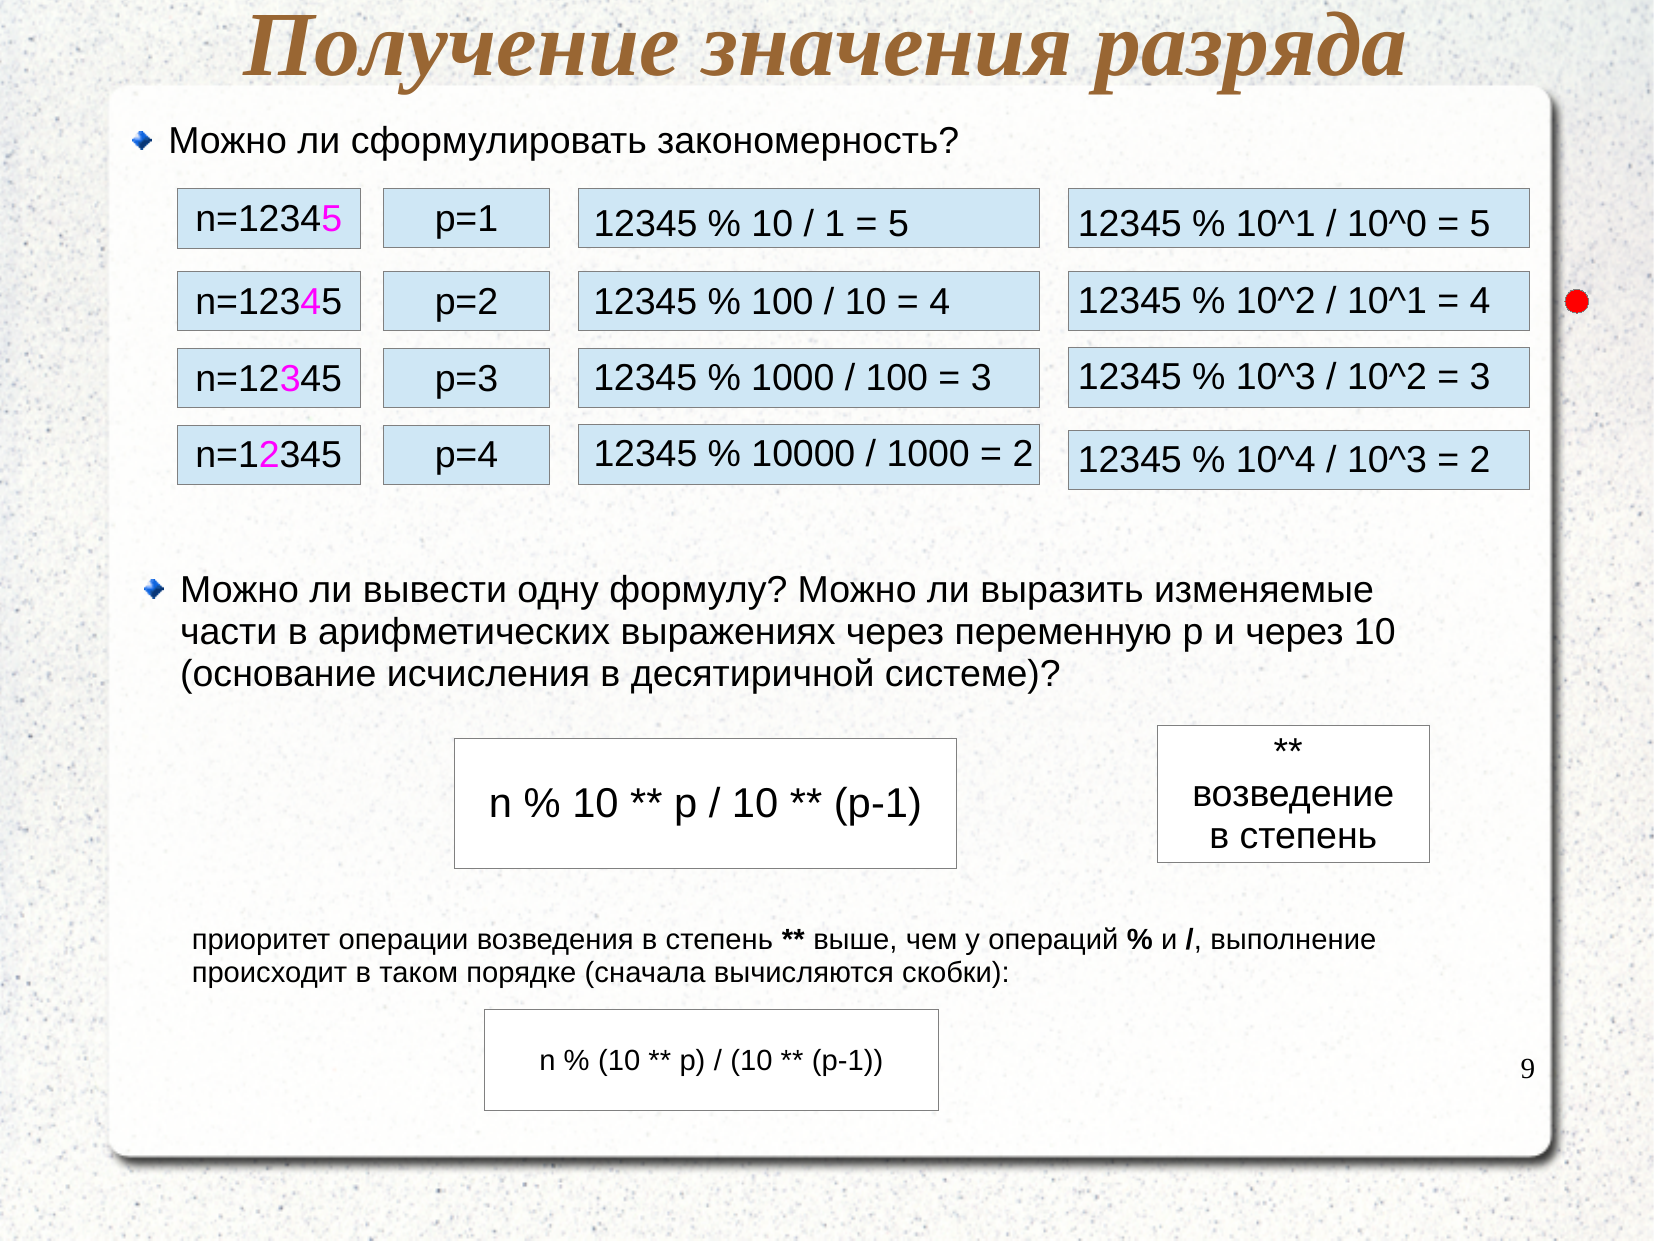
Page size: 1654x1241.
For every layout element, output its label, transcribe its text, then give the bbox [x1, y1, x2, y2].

text_box [1564, 289, 1589, 314]
text_box n=12345 [177, 271, 361, 331]
text_box [578, 188, 1040, 248]
text_box n % 10 ** p / 10 ** (p-1) [454, 738, 957, 869]
text_box p=1 [383, 188, 550, 248]
text_box ** возведение в степень [1157, 725, 1430, 863]
text_box Можно ли вывести одну формулу? Можно ли выразить изменяемые части в арифметических выражениях через переменную p и через 10 (основание исчисления в десятиричной системе)? [129, 561, 1477, 702]
text_box p=2 [383, 271, 550, 331]
text_box 12345 % 10^4 / 10^3 = 2 [1063, 431, 1505, 488]
text_box 12345 % 10^2 / 10^1 = 4 [1063, 271, 1505, 329]
text_box 12345 % 10000 / 1000 = 2 [578, 425, 1049, 483]
text_box n=12345 [177, 425, 361, 485]
text_box [1068, 271, 1530, 331]
text_box 12345 % 10^1 / 10^0 = 5 [1063, 194, 1505, 252]
text_box 12345 % 100 / 10 = 4 [578, 271, 1040, 331]
text_box 12345 % 10^3 / 10^2 = 3 [1063, 348, 1505, 406]
text_box n % (10 ** p) / (10 ** (p-1)) [484, 1009, 939, 1111]
text_box приоритет операции возведения в степень ** выше, чем у операций % и /, выполнение происходит в таком порядке (сначала вычисляются скобки): [177, 915, 1477, 996]
text_box [1068, 430, 1530, 490]
text_box p=3 [383, 348, 550, 408]
text_box n=12345 [177, 188, 361, 249]
text_box [1068, 347, 1530, 408]
text_box p=4 [383, 425, 550, 485]
picture [0, 0, 1654, 1241]
text_box 12345 % 1000 / 100 = 3 [578, 348, 1040, 408]
text_box [1068, 188, 1530, 248]
title Получение значения разряда [11, 0, 1642, 96]
text_box n=12345 [177, 348, 361, 408]
text_box 12345 % 10 / 1 = 5 [578, 194, 924, 252]
text_box Можно ли сформулировать закономерность? [118, 112, 974, 170]
